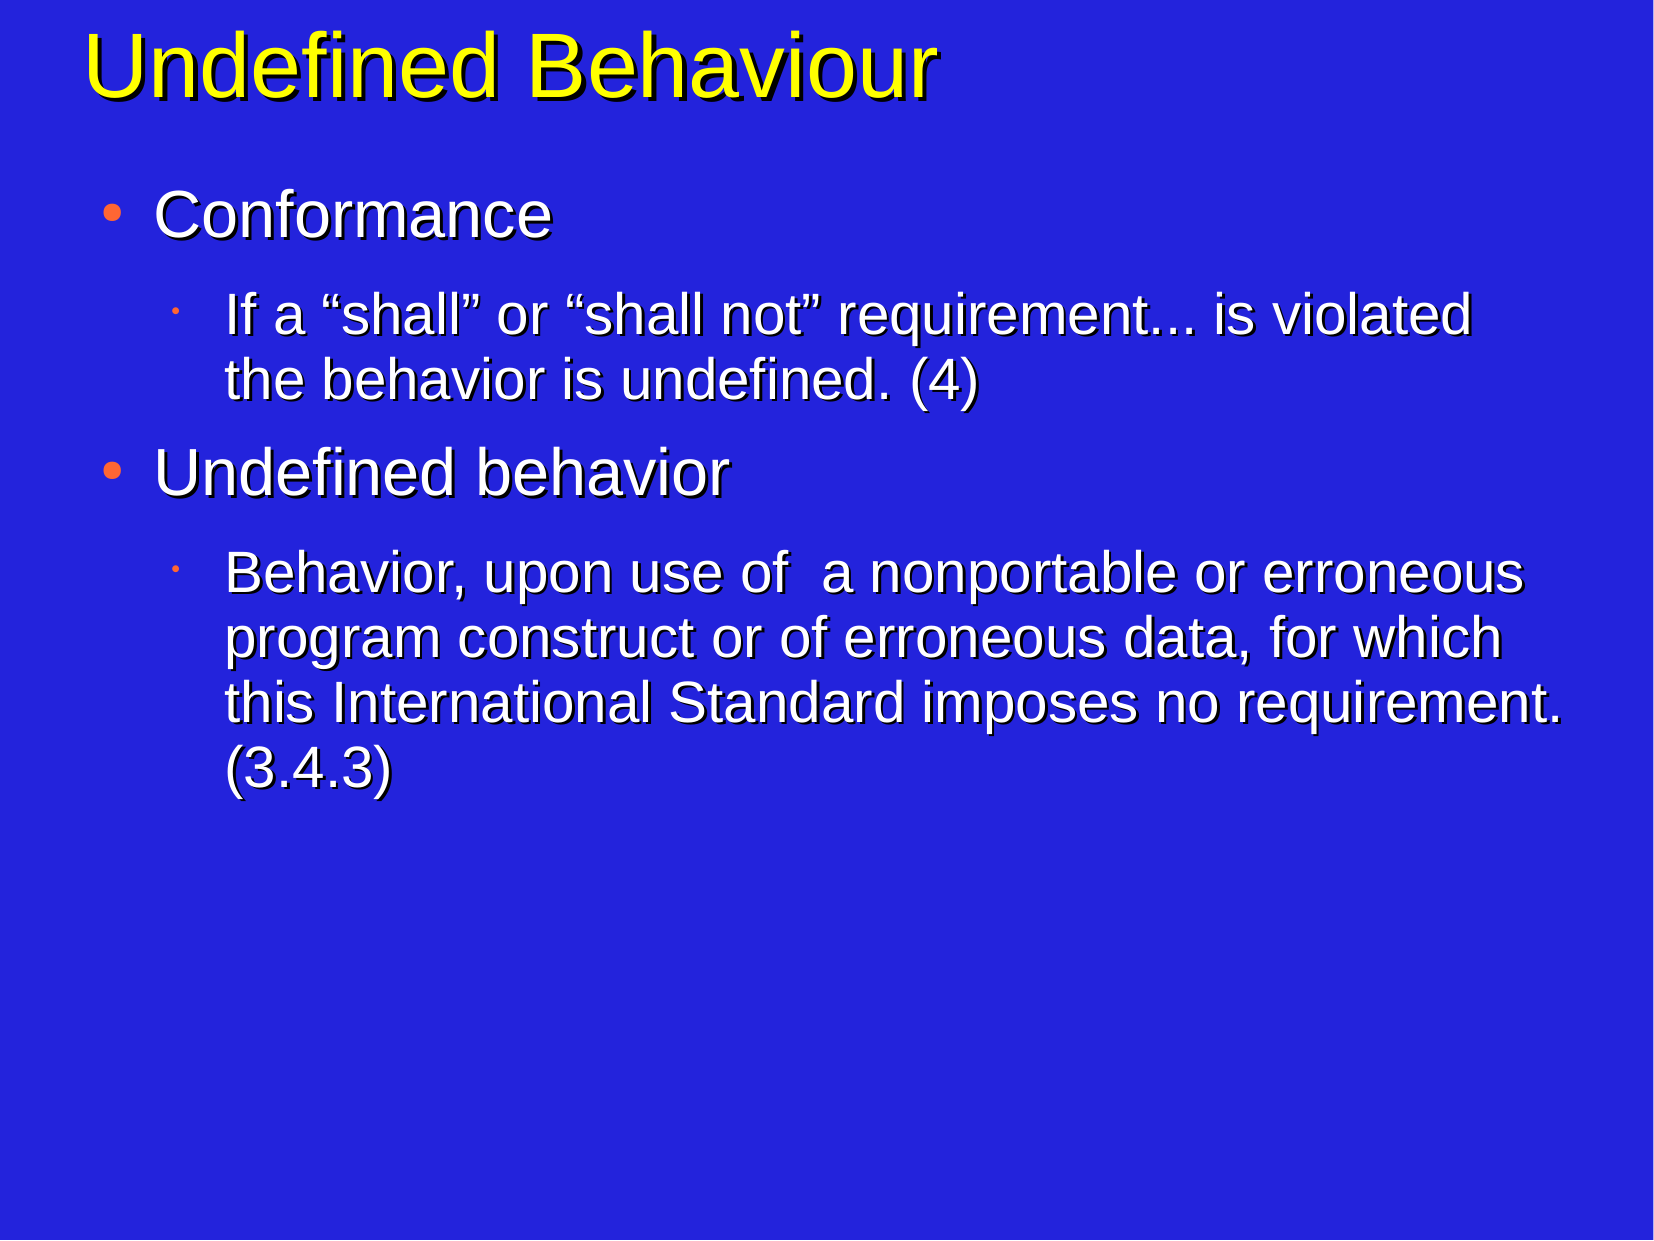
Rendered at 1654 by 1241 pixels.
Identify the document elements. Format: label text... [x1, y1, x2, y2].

list Conformance If a “shall” or “shall not” requirement... is violated the behavior is undefined. (4) Undefined behavior Behavior, upon use of a nonportable or erroneous program construct or of erroneous data, for which this International Standard imposes no requirement. (3.4.3) [82, 177, 1571, 1182]
title Undefined Behaviour [82, 2, 1571, 130]
